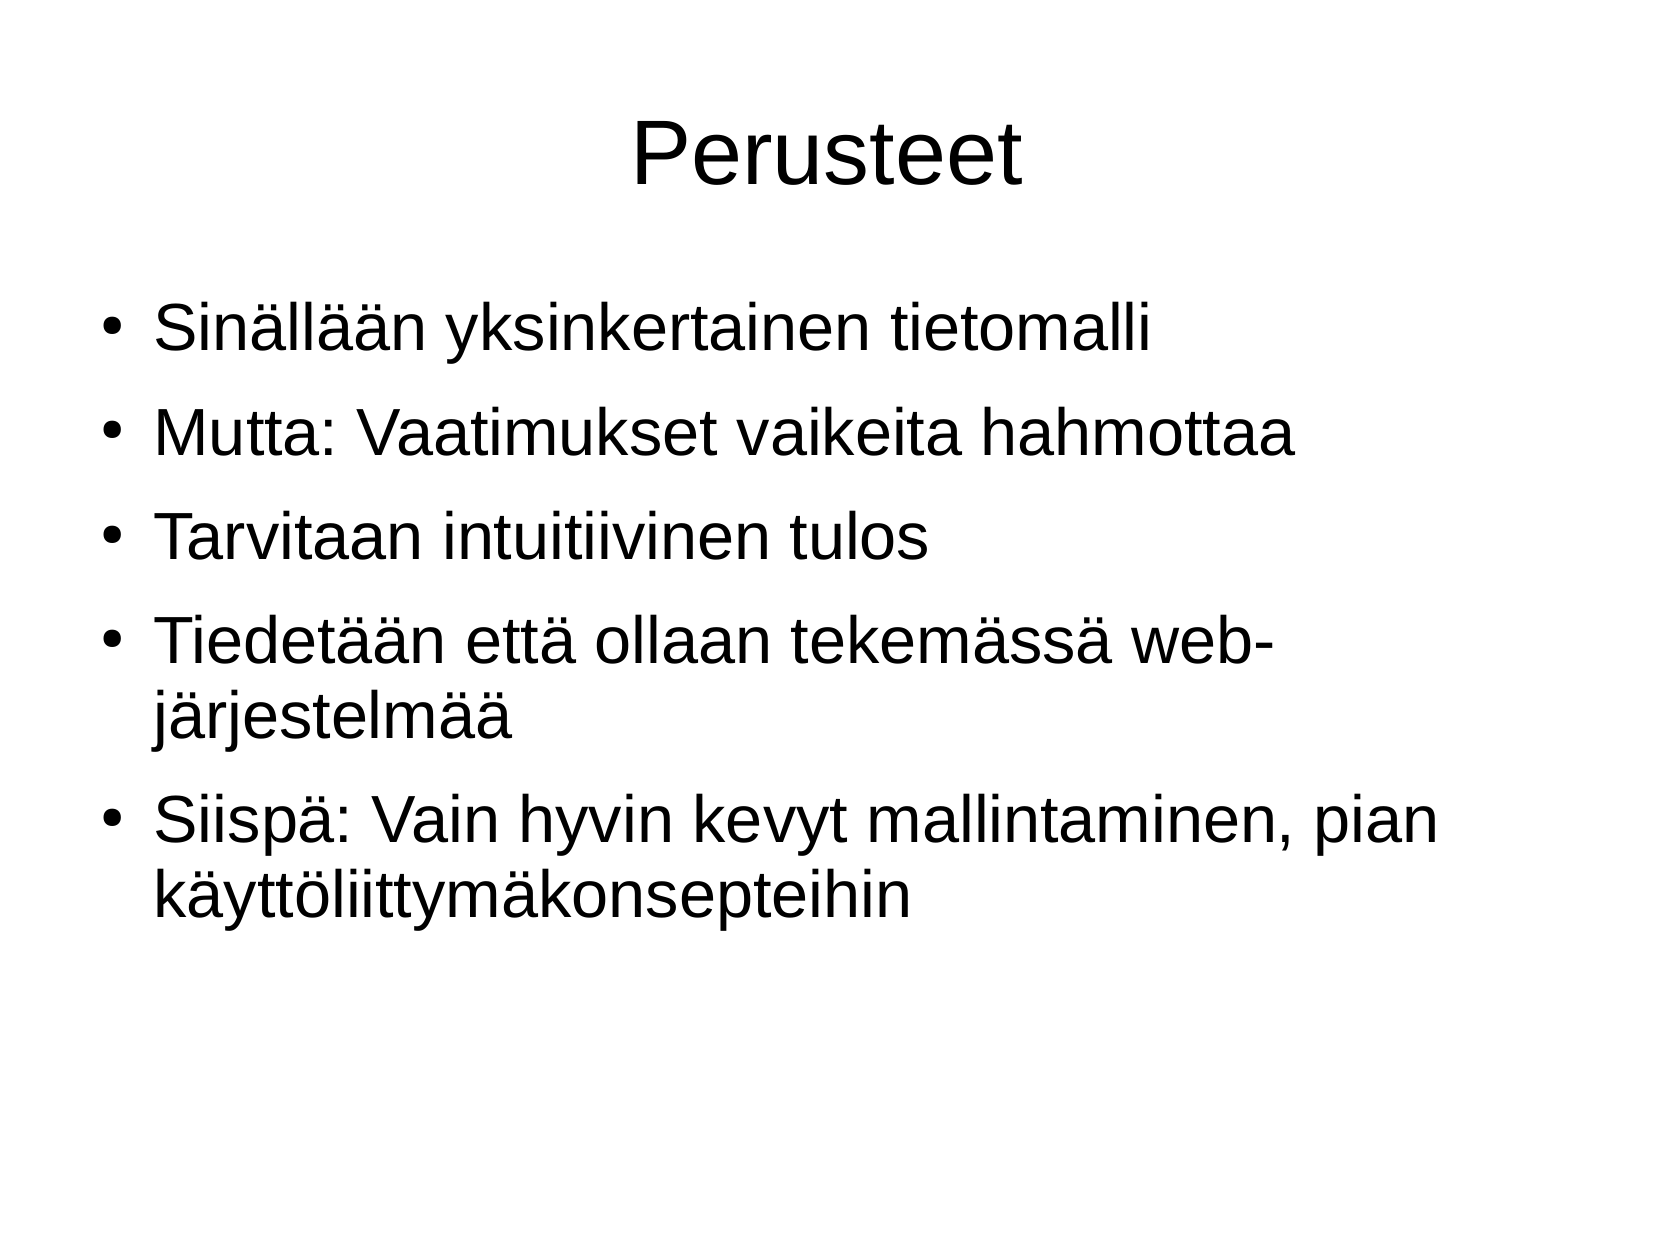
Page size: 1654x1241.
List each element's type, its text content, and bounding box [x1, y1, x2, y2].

title Perusteet [82, 49, 1571, 257]
list Sinällään yksinkertainen tietomalli Mutta: Vaatimukset vaikeita hahmottaa Tarvitaan intuitiivinen tulos Tiedetään että ollaan tekemässä web-järjestelmää Siispä: Vain hyvin kevyt mallintaminen, pian käyttöliittymäkonsepteihin [82, 290, 1538, 1010]
